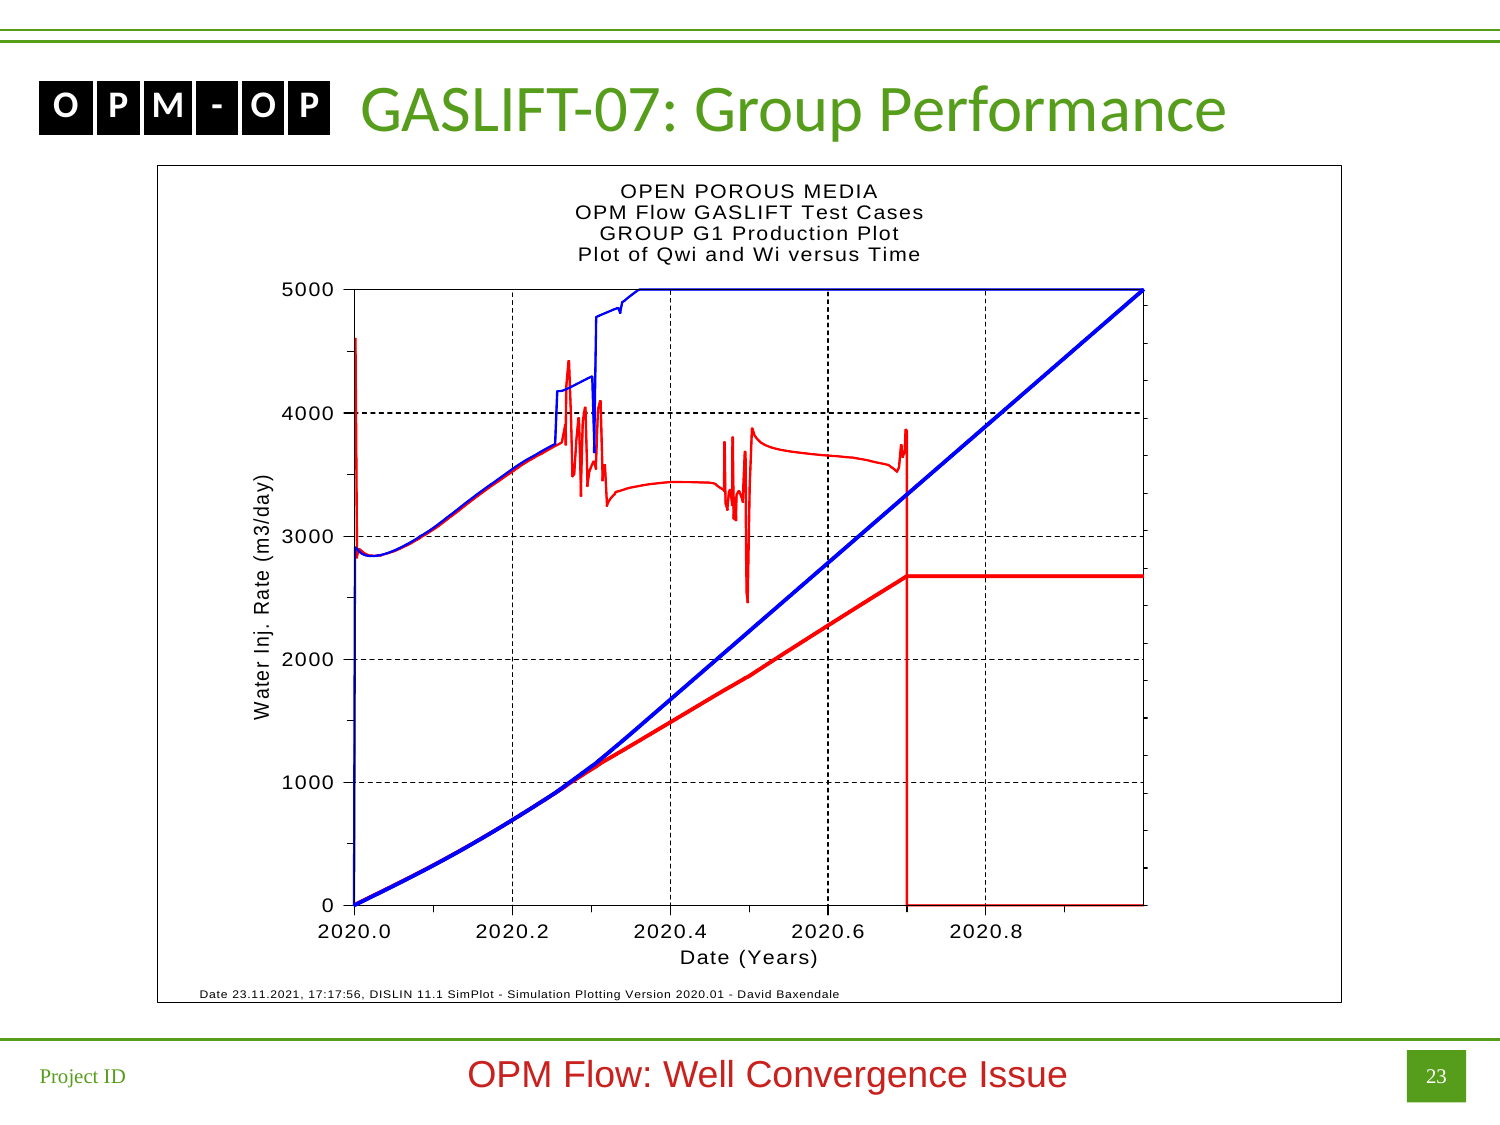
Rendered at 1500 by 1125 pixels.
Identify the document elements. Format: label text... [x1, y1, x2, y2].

text_box OPM Flow: Well Convergence Issue [200, 1046, 1335, 1110]
title GASLIFT-07: Group Performance [360, 77, 1425, 153]
picture [157, 165, 1343, 1004]
